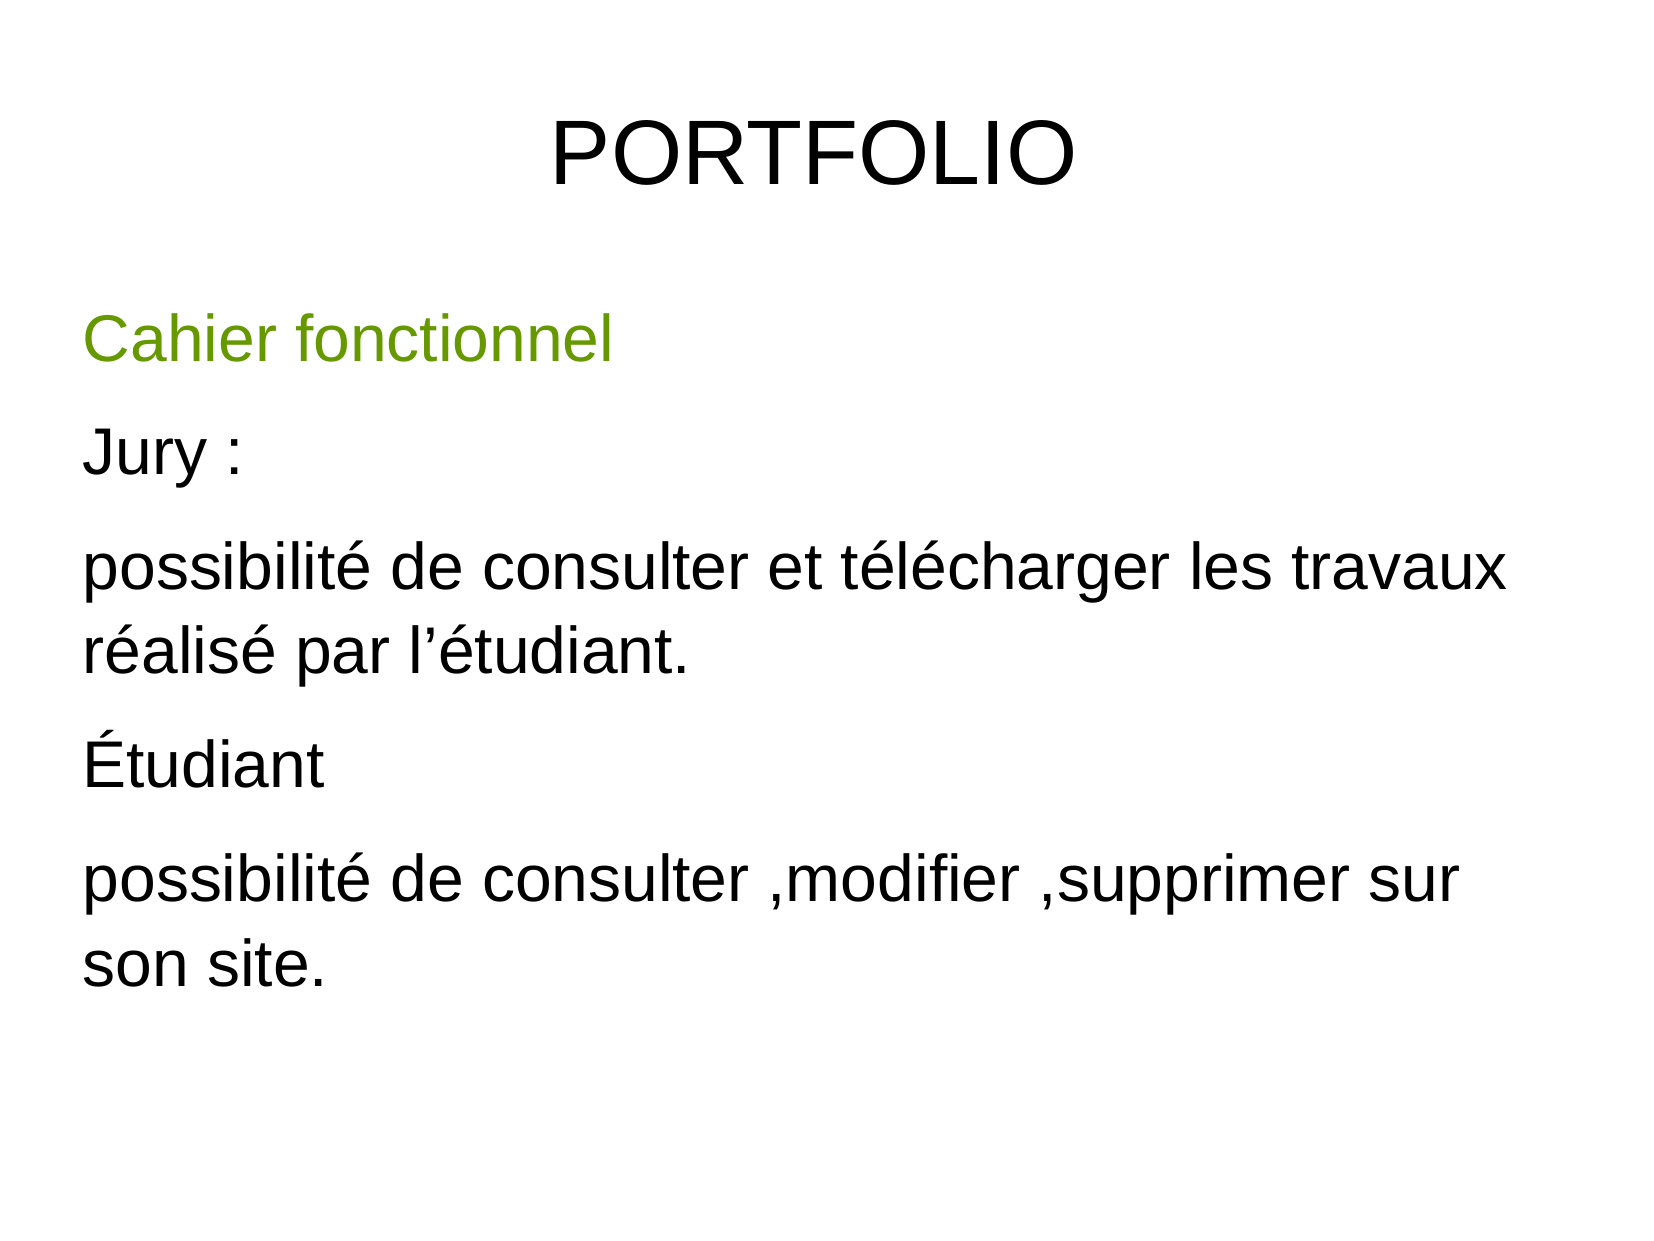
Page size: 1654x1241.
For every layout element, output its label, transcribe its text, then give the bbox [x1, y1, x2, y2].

list Cahier fonctionnel Jury : possibilité de consulter et télécharger les travaux réalisé par l’étudiant. Étudiant possibilité de consulter ,modifier ,supprimer sur son site. [82, 290, 1571, 1010]
title PORTFOLIO [82, 49, 1571, 257]
